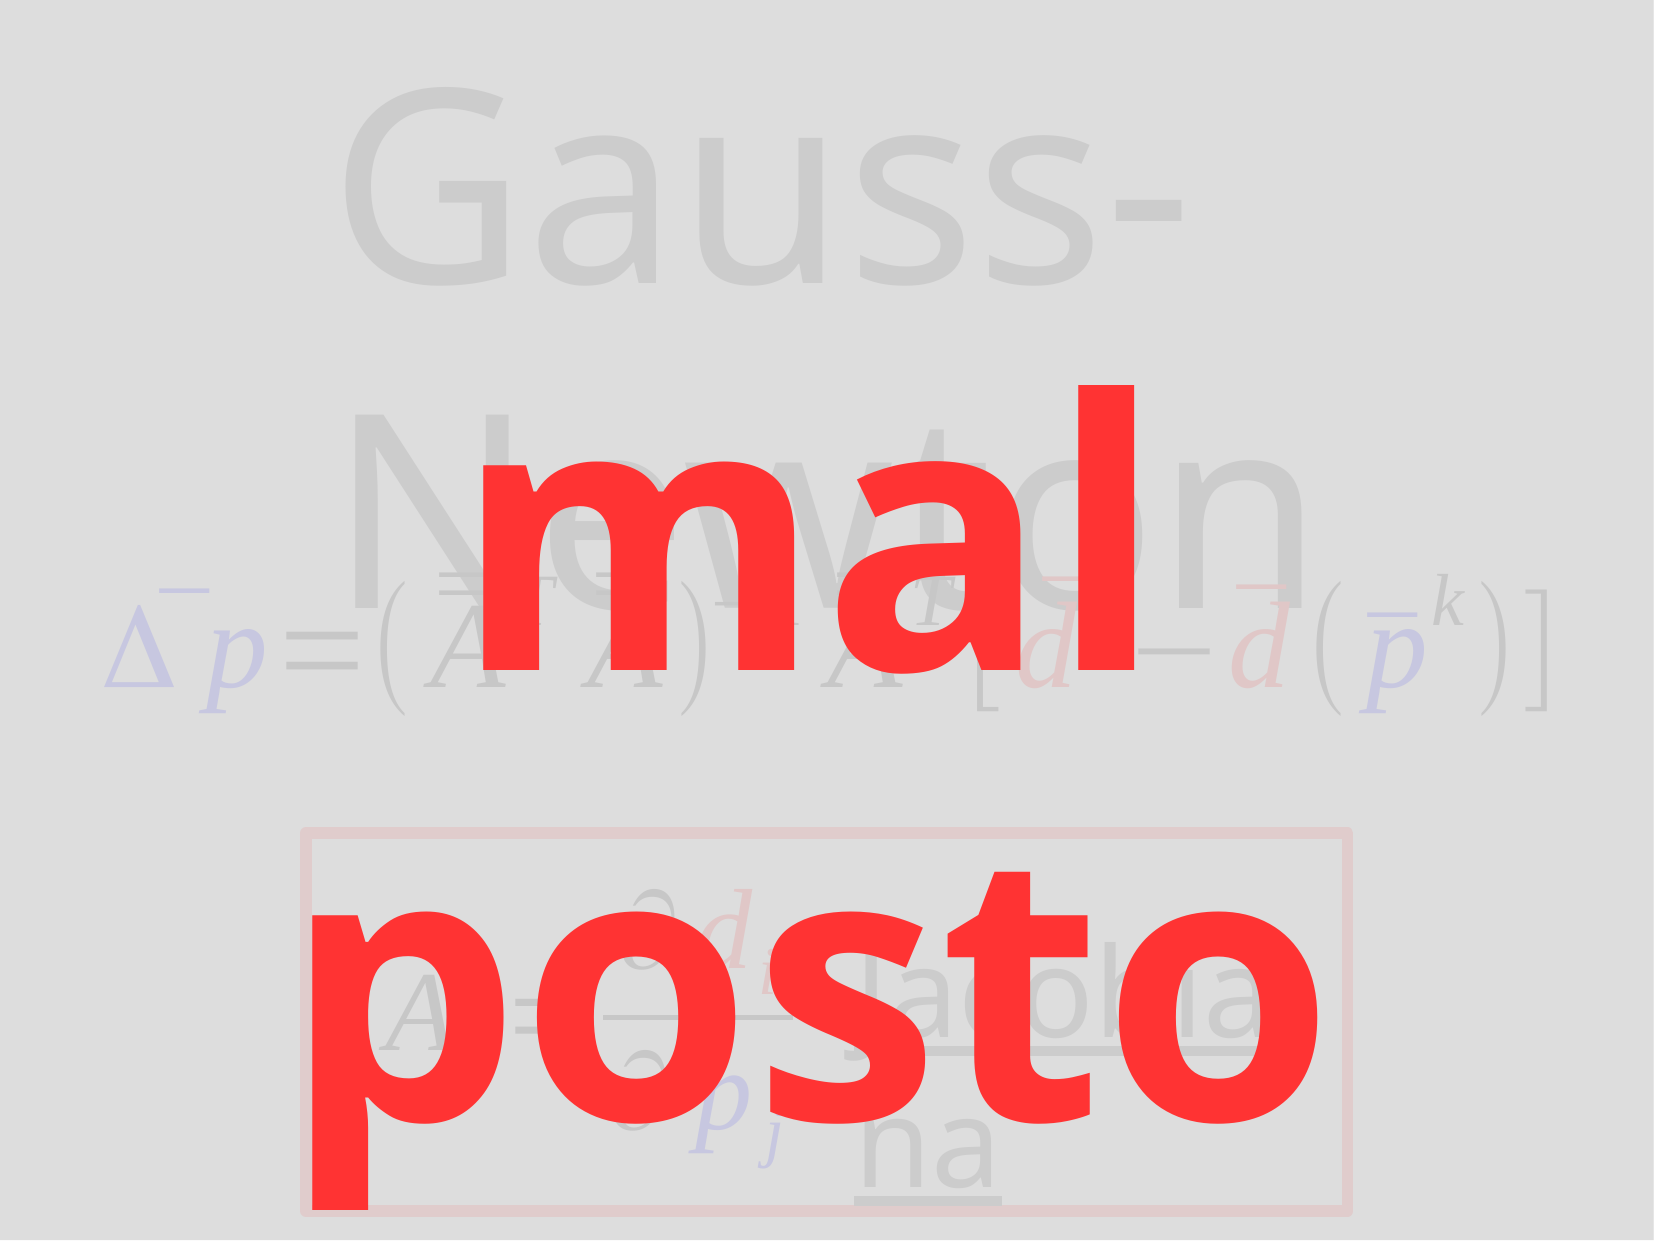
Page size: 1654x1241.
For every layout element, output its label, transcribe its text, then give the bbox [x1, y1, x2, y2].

text_box [0, 0, 1654, 1241]
title mal posto [65, 282, 1554, 847]
